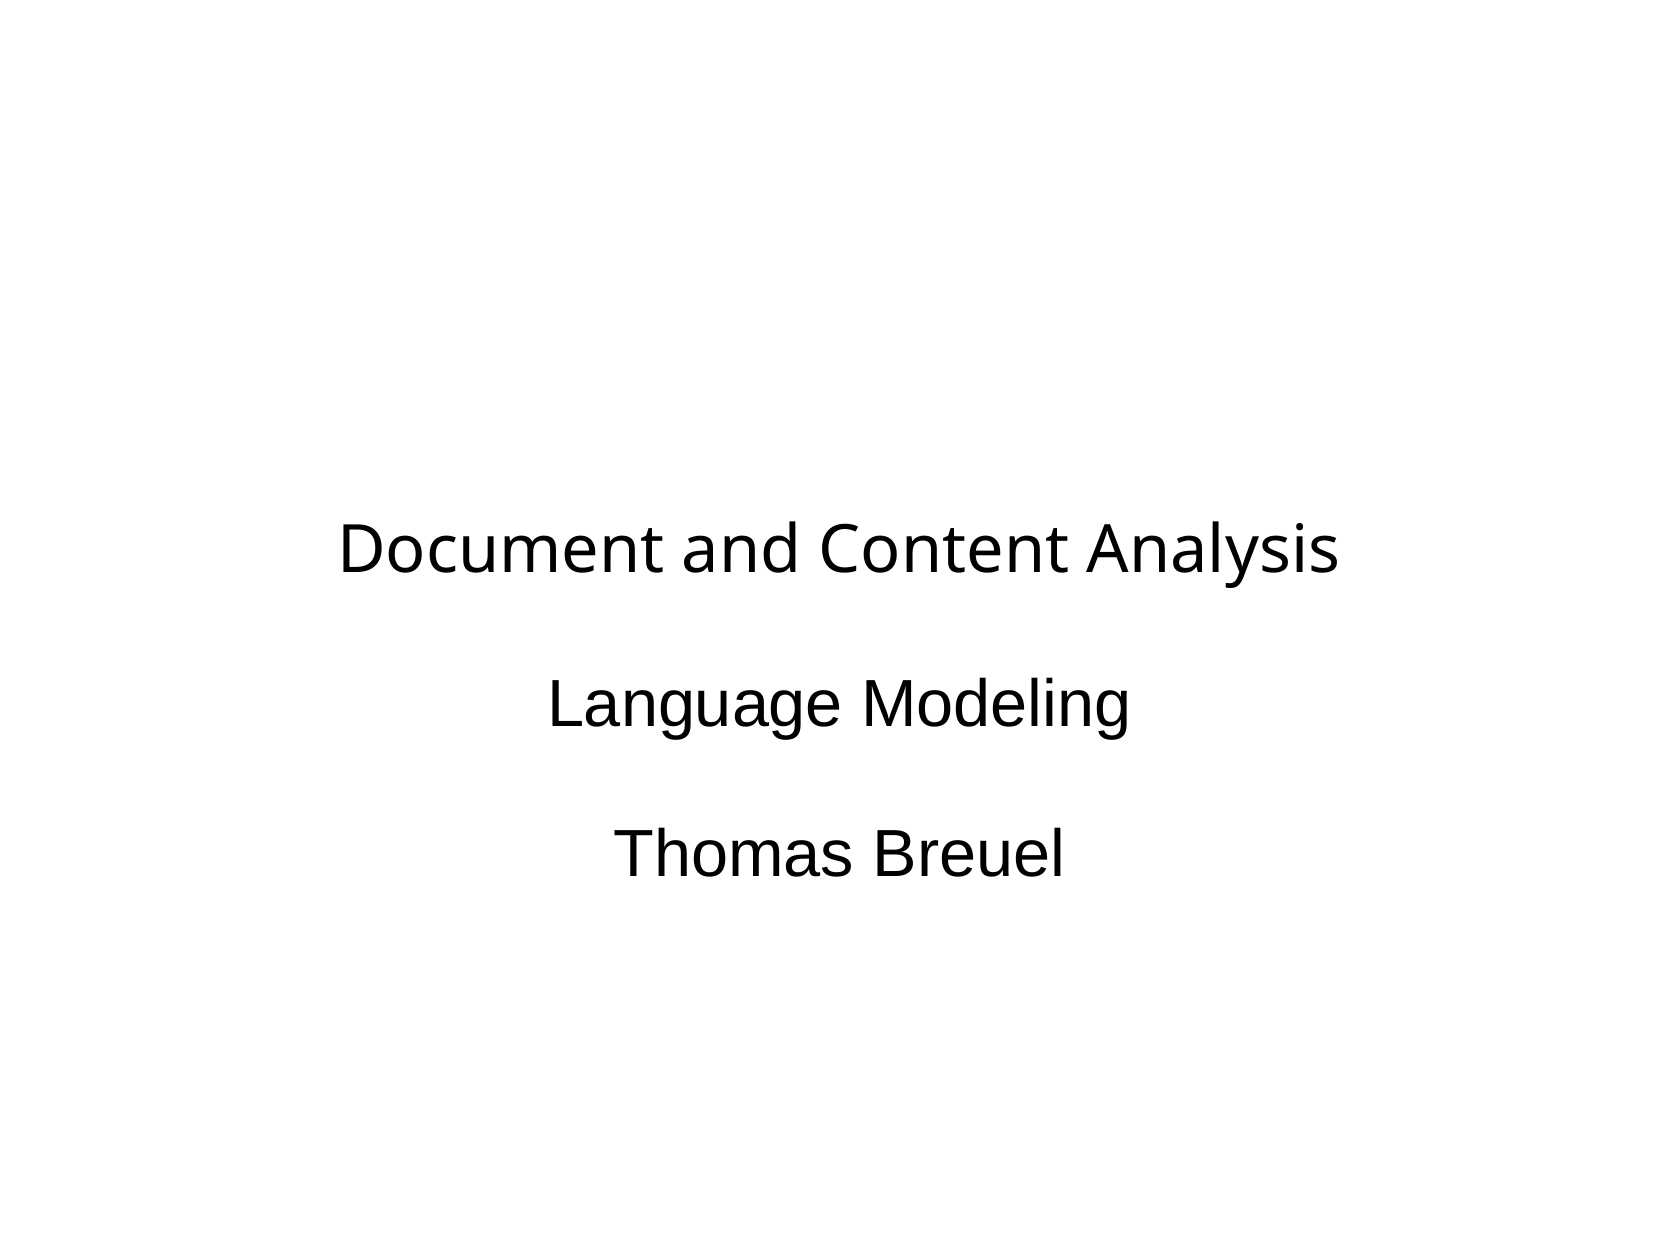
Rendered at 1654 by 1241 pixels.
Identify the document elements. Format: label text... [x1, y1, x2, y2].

subtitle Document and Content Analysis Language Modeling Thomas Breuel [25, 226, 1654, 1166]
